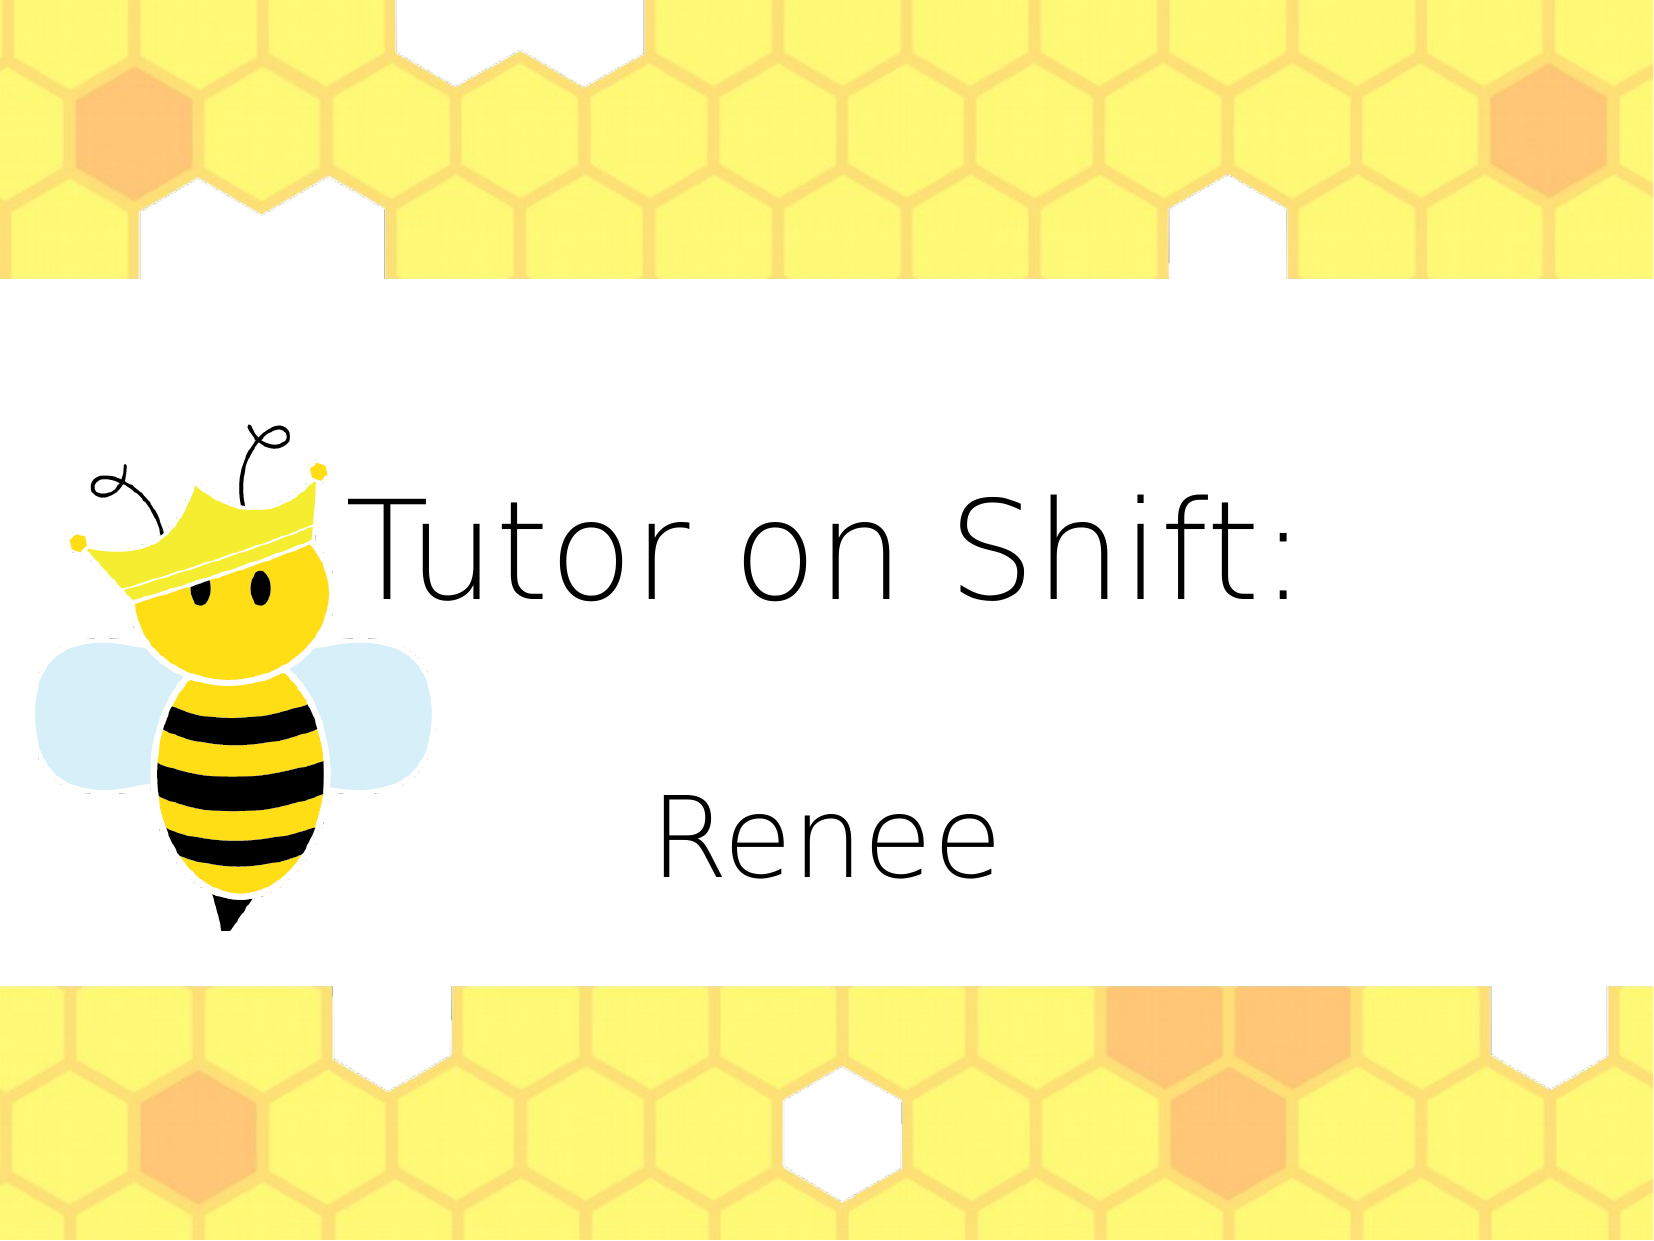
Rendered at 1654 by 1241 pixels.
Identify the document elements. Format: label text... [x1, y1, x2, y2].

subtitle Renee [82, 744, 1571, 934]
title Tutor on Shift: [82, 418, 1571, 686]
picture [0, 986, 1654, 1240]
picture [30, 424, 436, 931]
picture [0, 0, 1654, 279]
